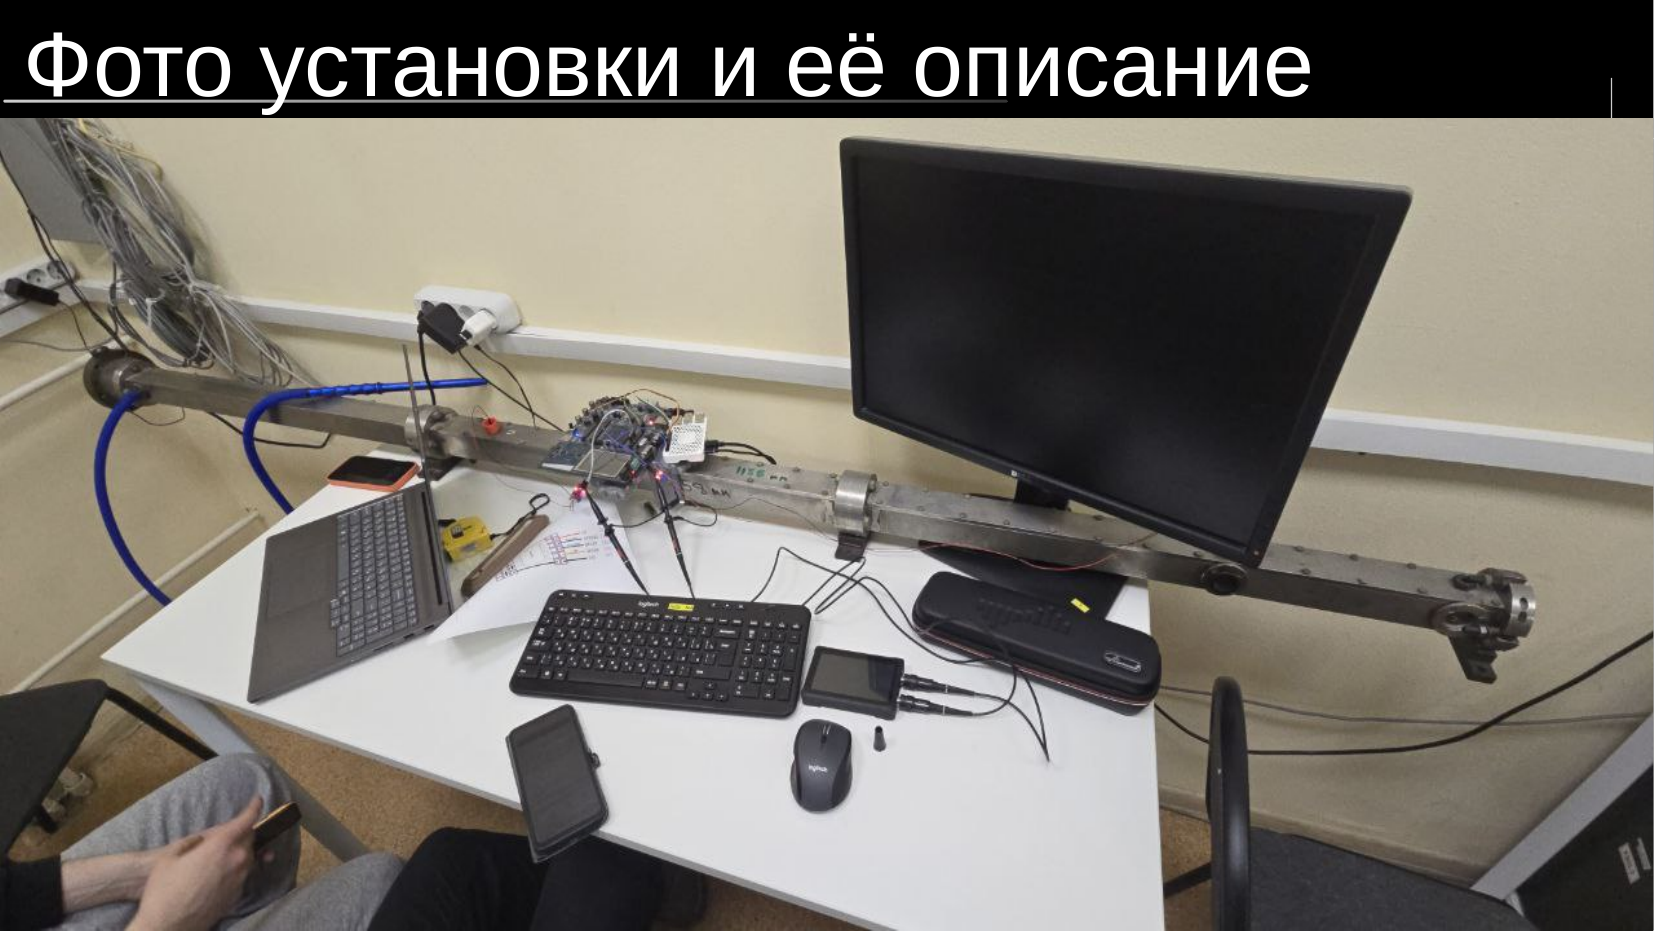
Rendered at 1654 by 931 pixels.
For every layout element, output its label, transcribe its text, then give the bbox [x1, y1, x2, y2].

title Фото установки и её описание [23, 11, 1589, 118]
picture [0, 118, 1654, 931]
